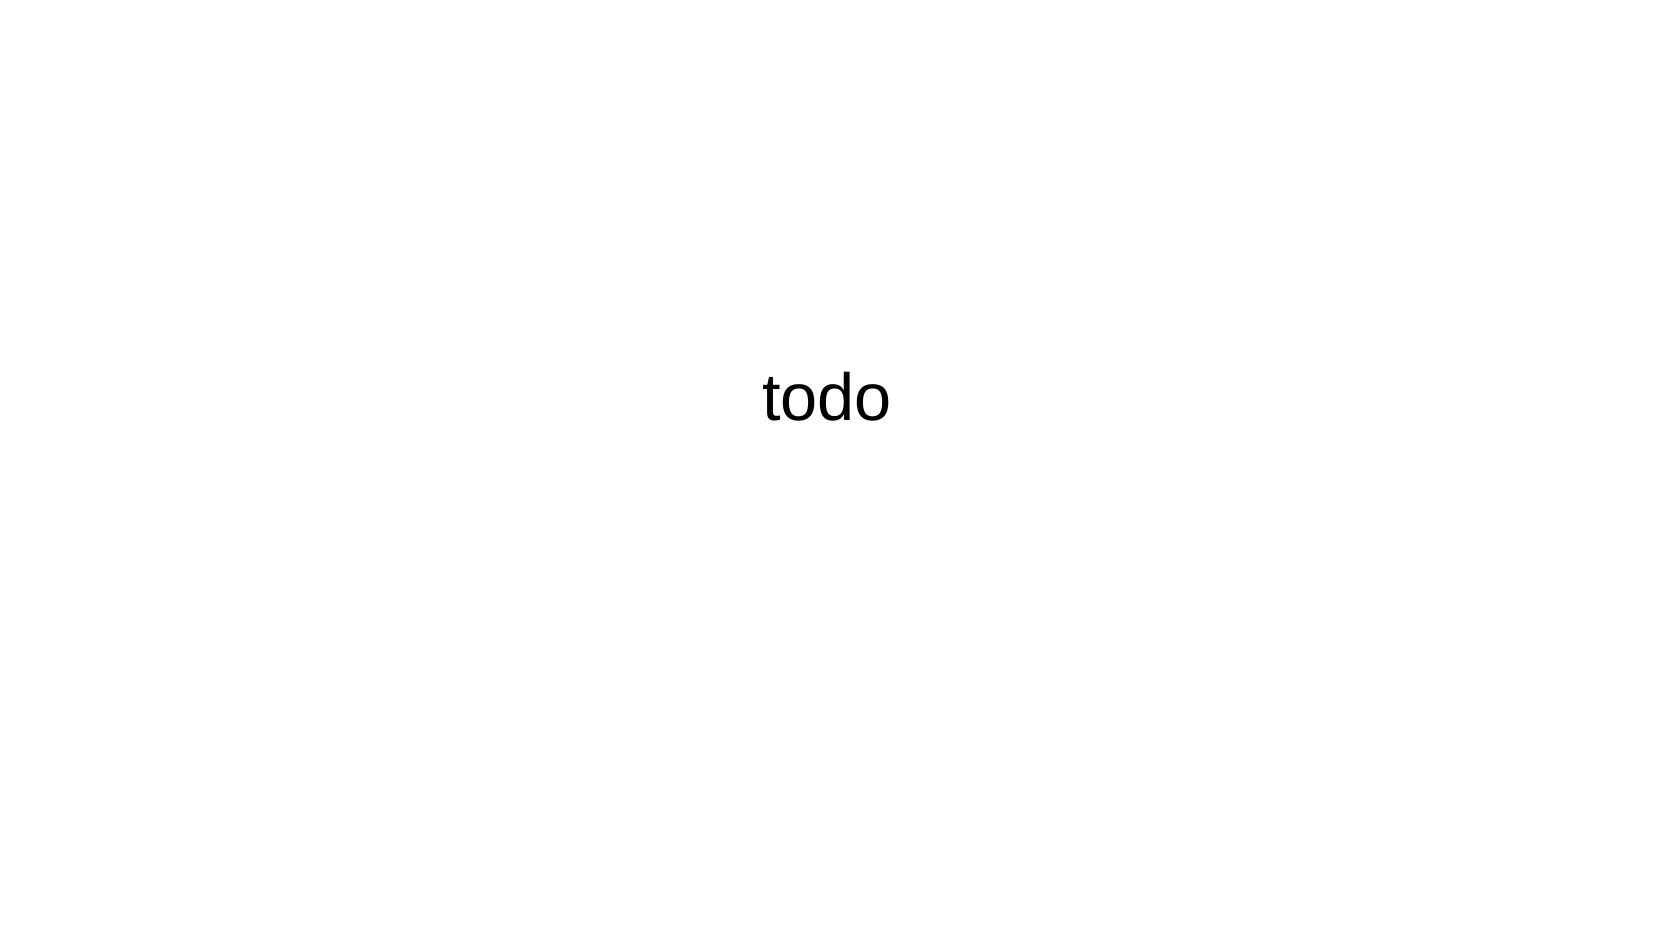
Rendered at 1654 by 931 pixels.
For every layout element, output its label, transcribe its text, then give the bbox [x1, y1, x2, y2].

subtitle todo [82, 37, 1571, 757]
